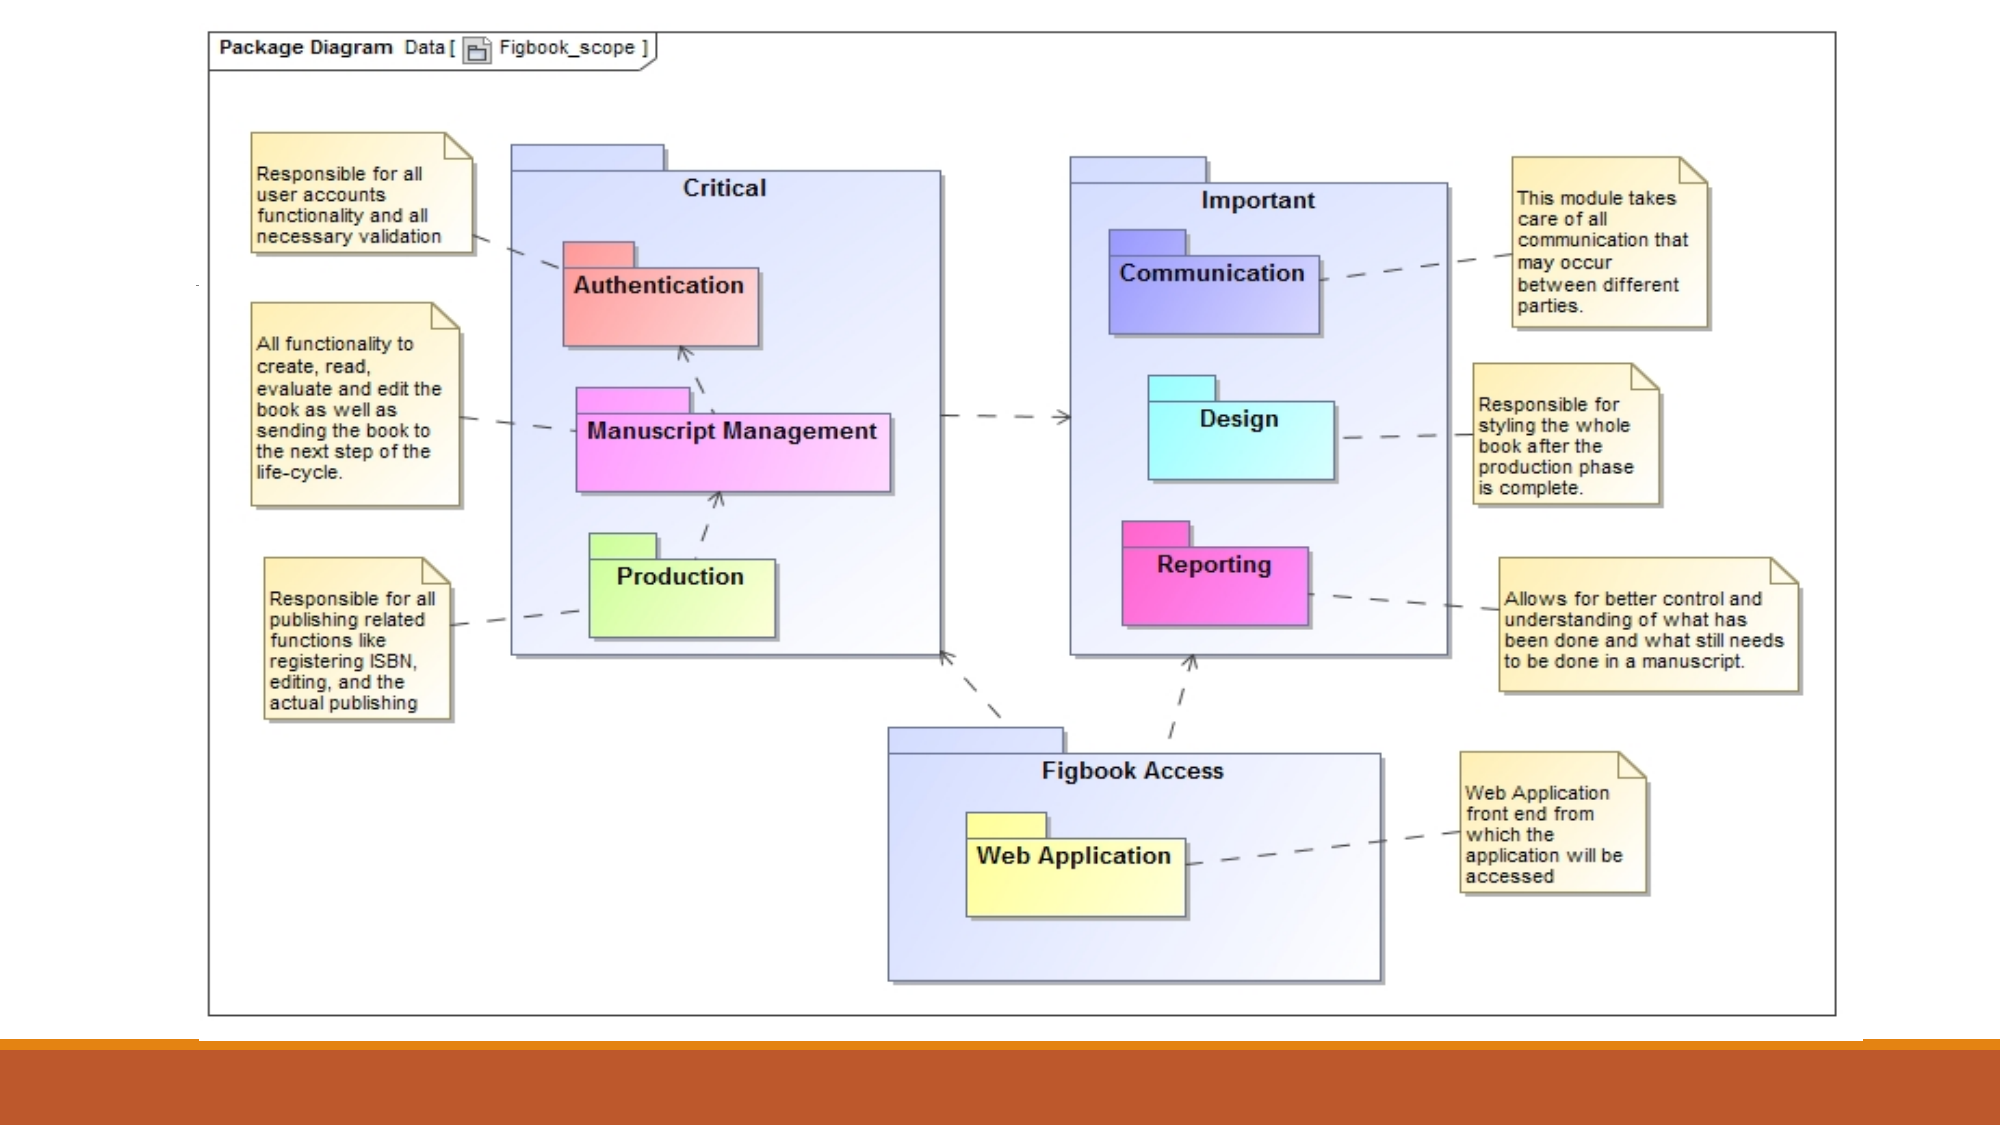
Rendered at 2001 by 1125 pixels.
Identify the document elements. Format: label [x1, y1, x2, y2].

picture [199, 23, 1863, 1041]
